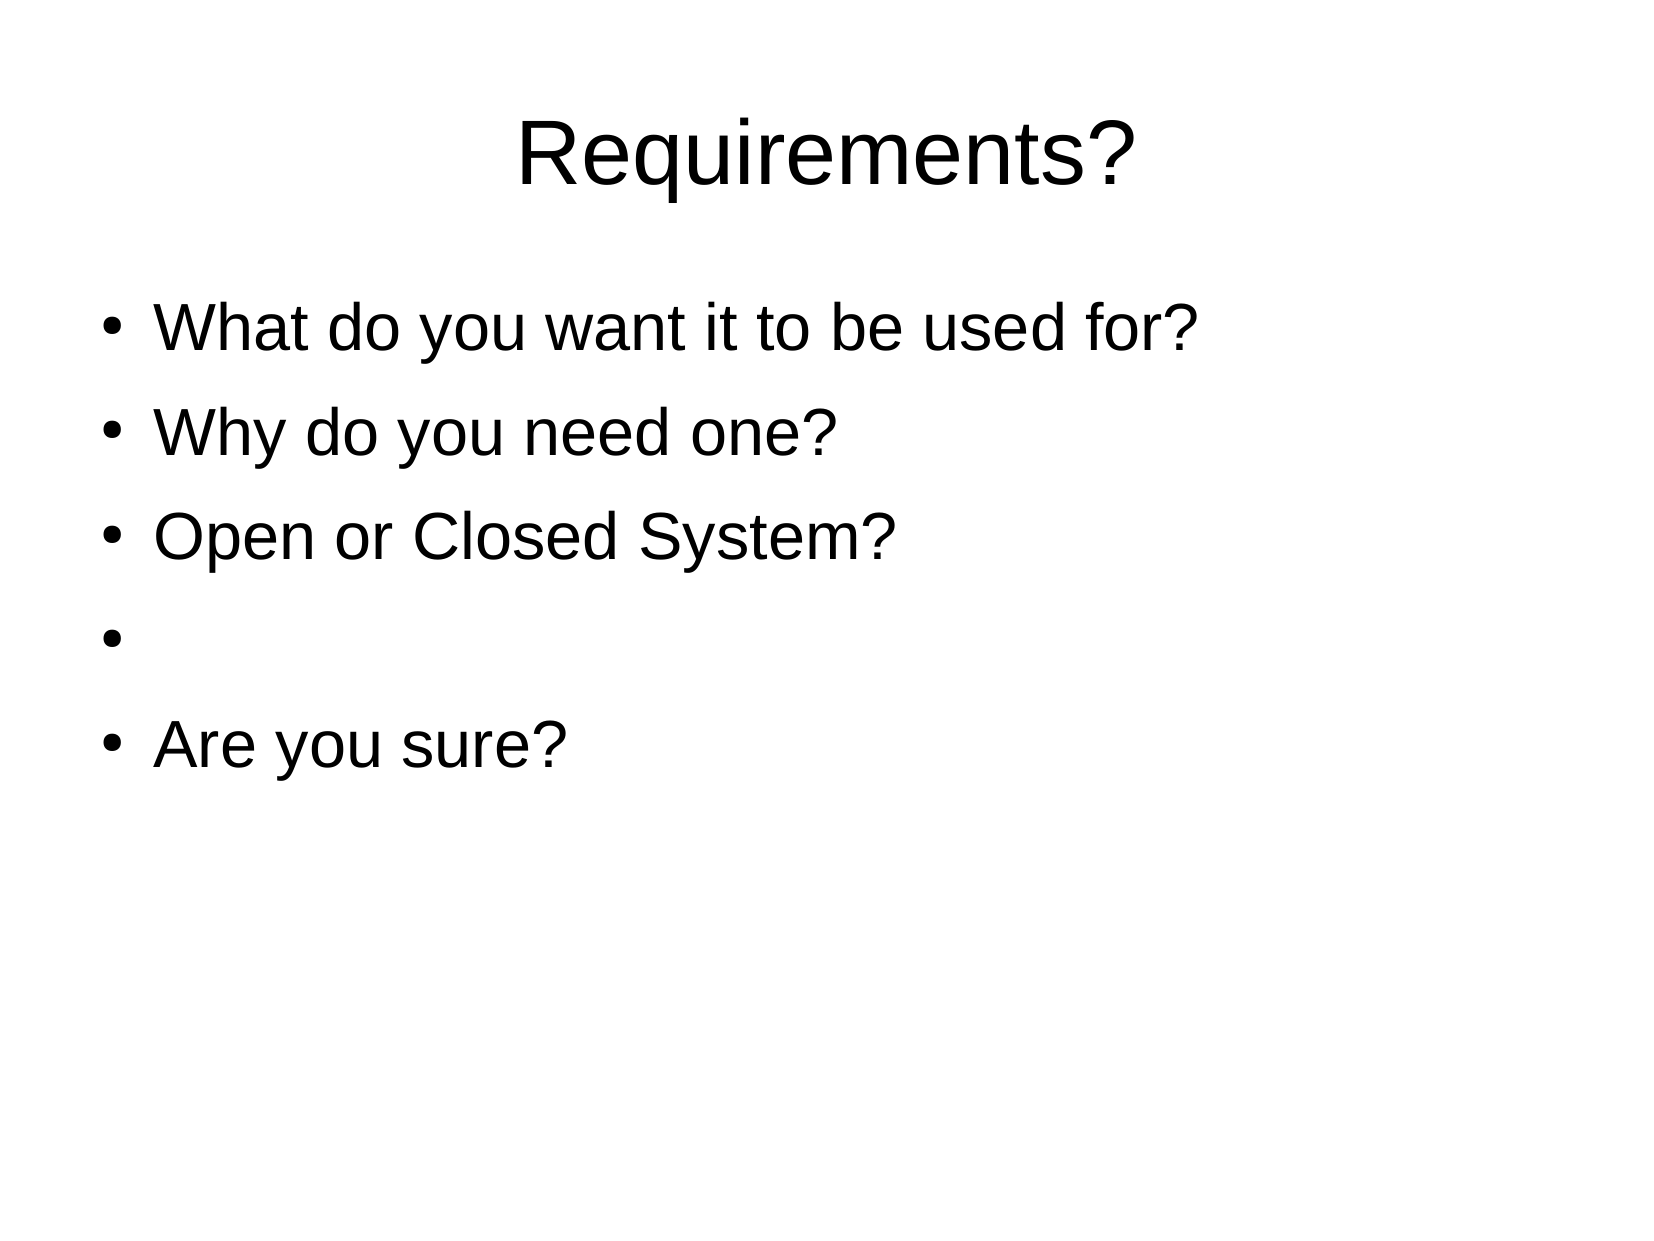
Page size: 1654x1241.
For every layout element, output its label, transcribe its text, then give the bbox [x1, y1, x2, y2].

list What do you want it to be used for? Why do you need one? Open or Closed System? Are you sure? [82, 290, 1571, 1010]
title Requirements? [82, 49, 1571, 257]
